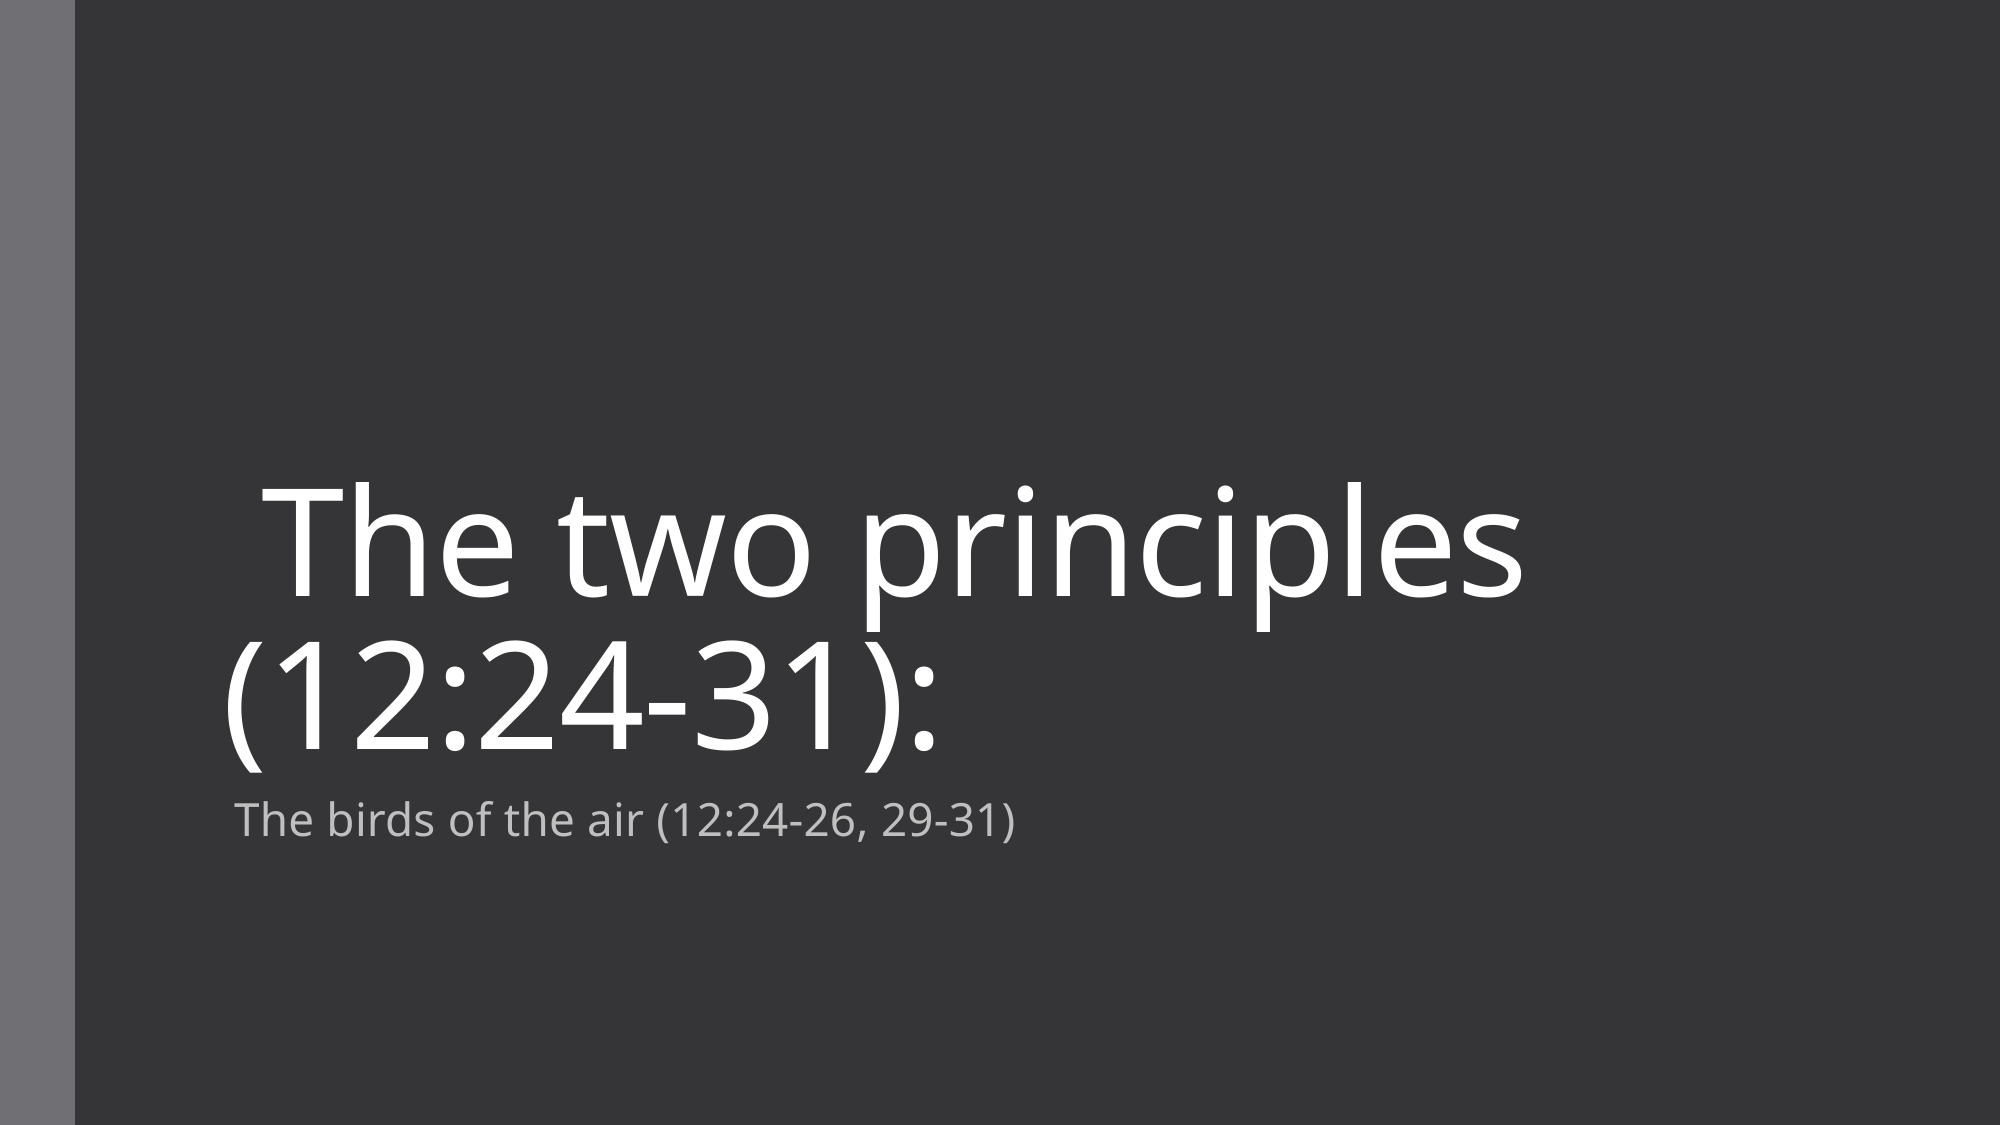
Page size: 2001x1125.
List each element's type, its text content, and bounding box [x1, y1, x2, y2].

subtitle The birds of the air (12:24-26, 29-31) [206, 787, 1752, 1066]
title The two principles (12:24-31): [206, 124, 1752, 787]
